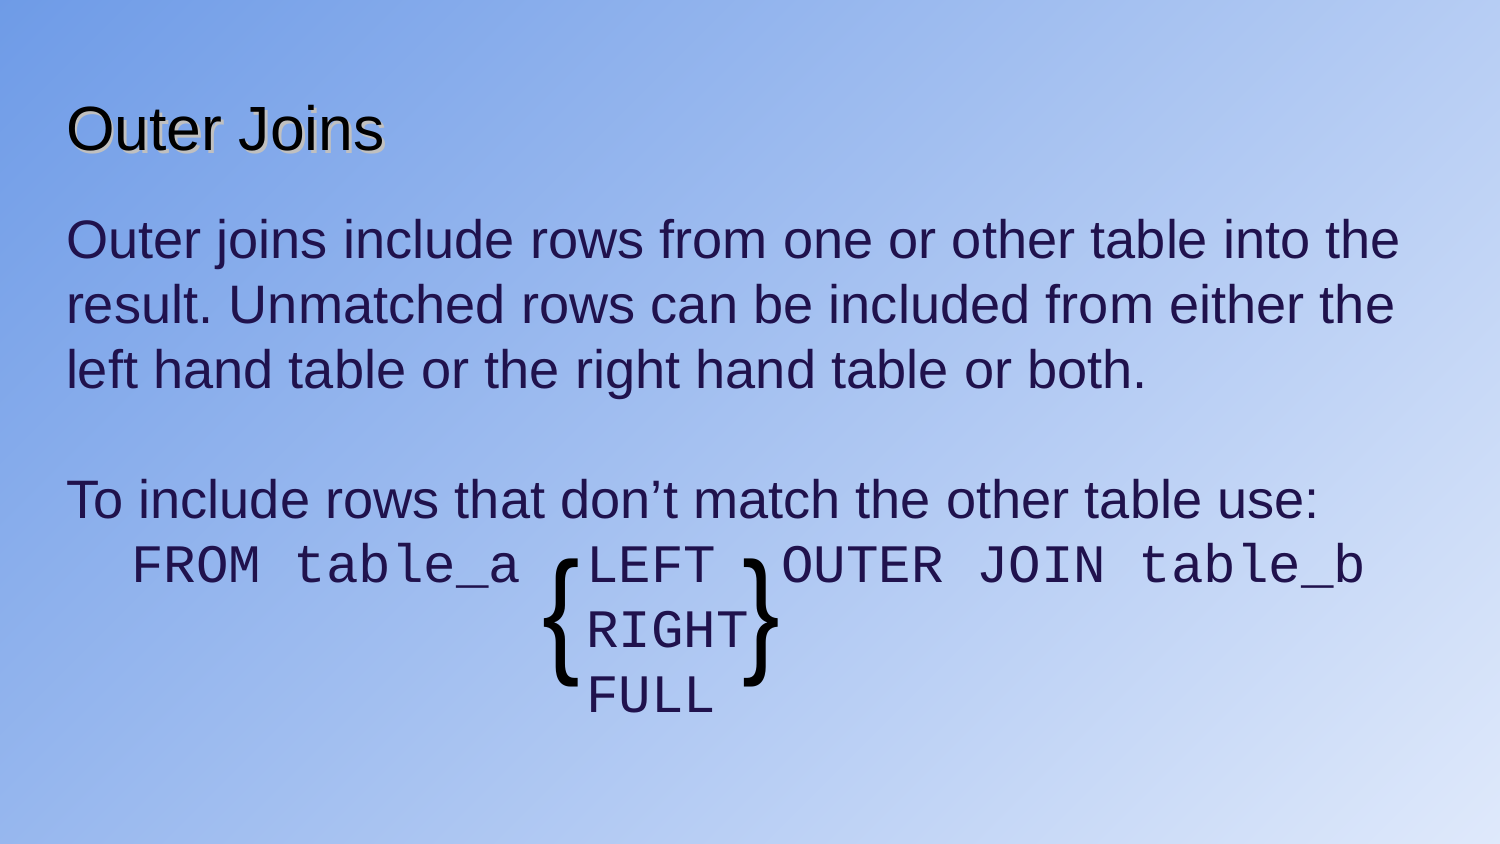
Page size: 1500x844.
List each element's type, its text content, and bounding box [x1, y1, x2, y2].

title Outer Joins [51, 72, 1449, 167]
text_box } [743, 525, 780, 691]
text_box { [543, 525, 579, 691]
list Outer joins include rows from one or other table into the result. Unmatched rows can be included from either the left hand table or the right hand table or both. To include rows that don’t match the other table use: FROM table_a LEFT OUTER JOIN table_b RIGHT FULL [51, 189, 1449, 750]
